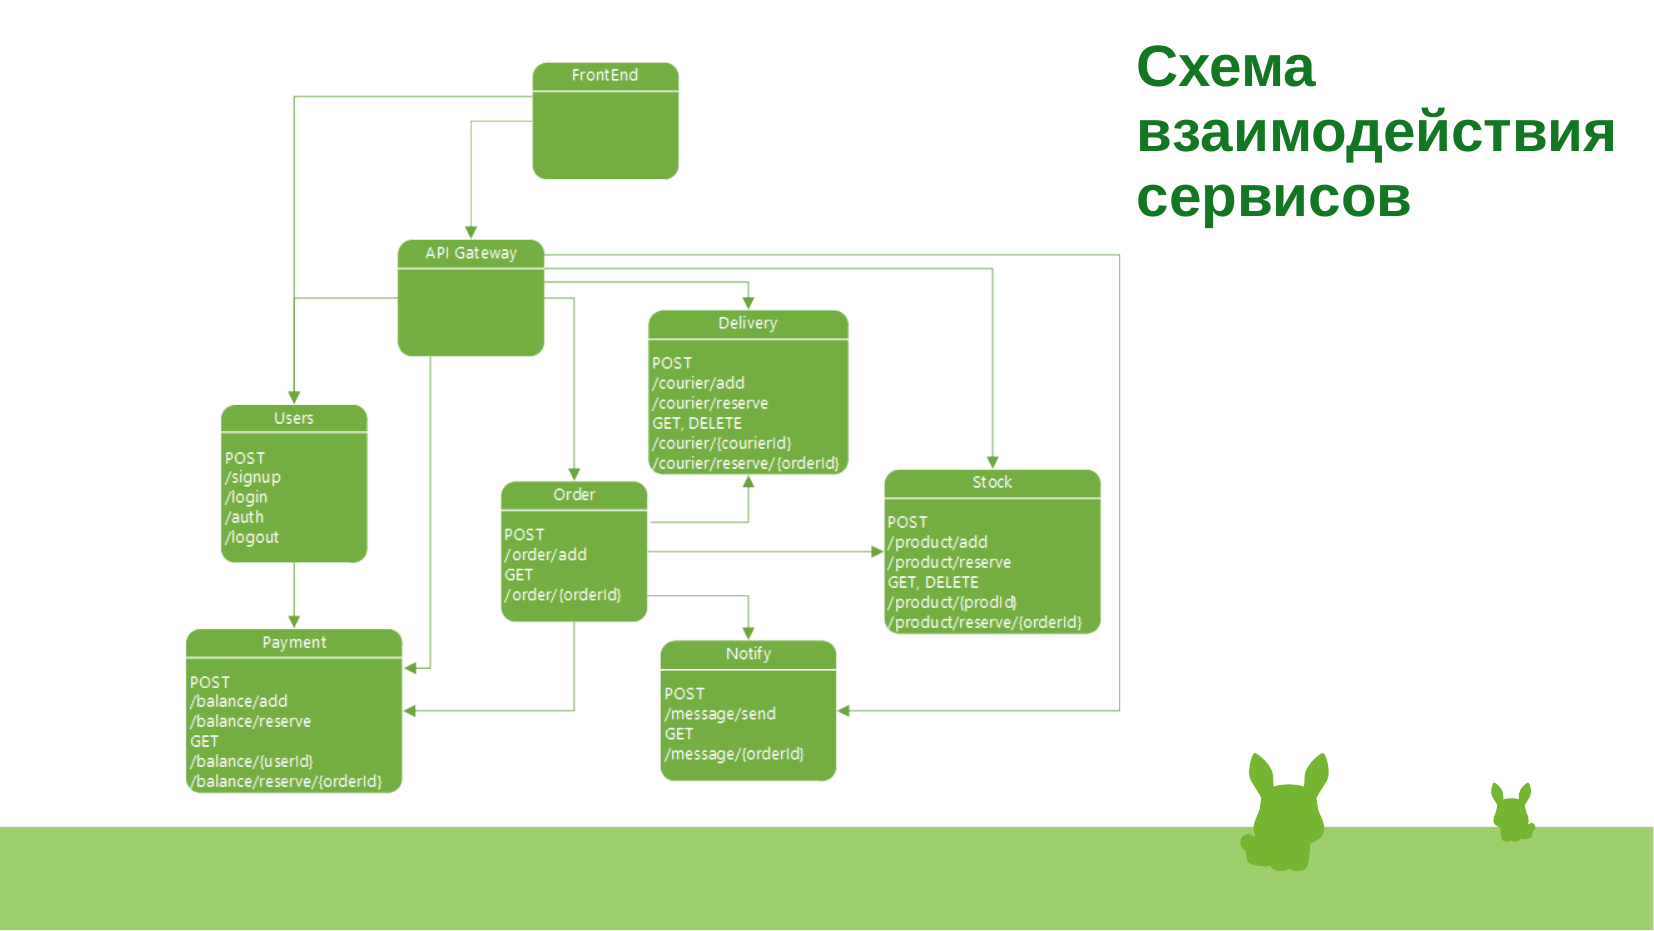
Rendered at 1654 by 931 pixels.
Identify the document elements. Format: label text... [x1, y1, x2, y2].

picture [180, 58, 1123, 802]
text_box Схема взаимодействия сервисов [1122, 26, 1654, 237]
